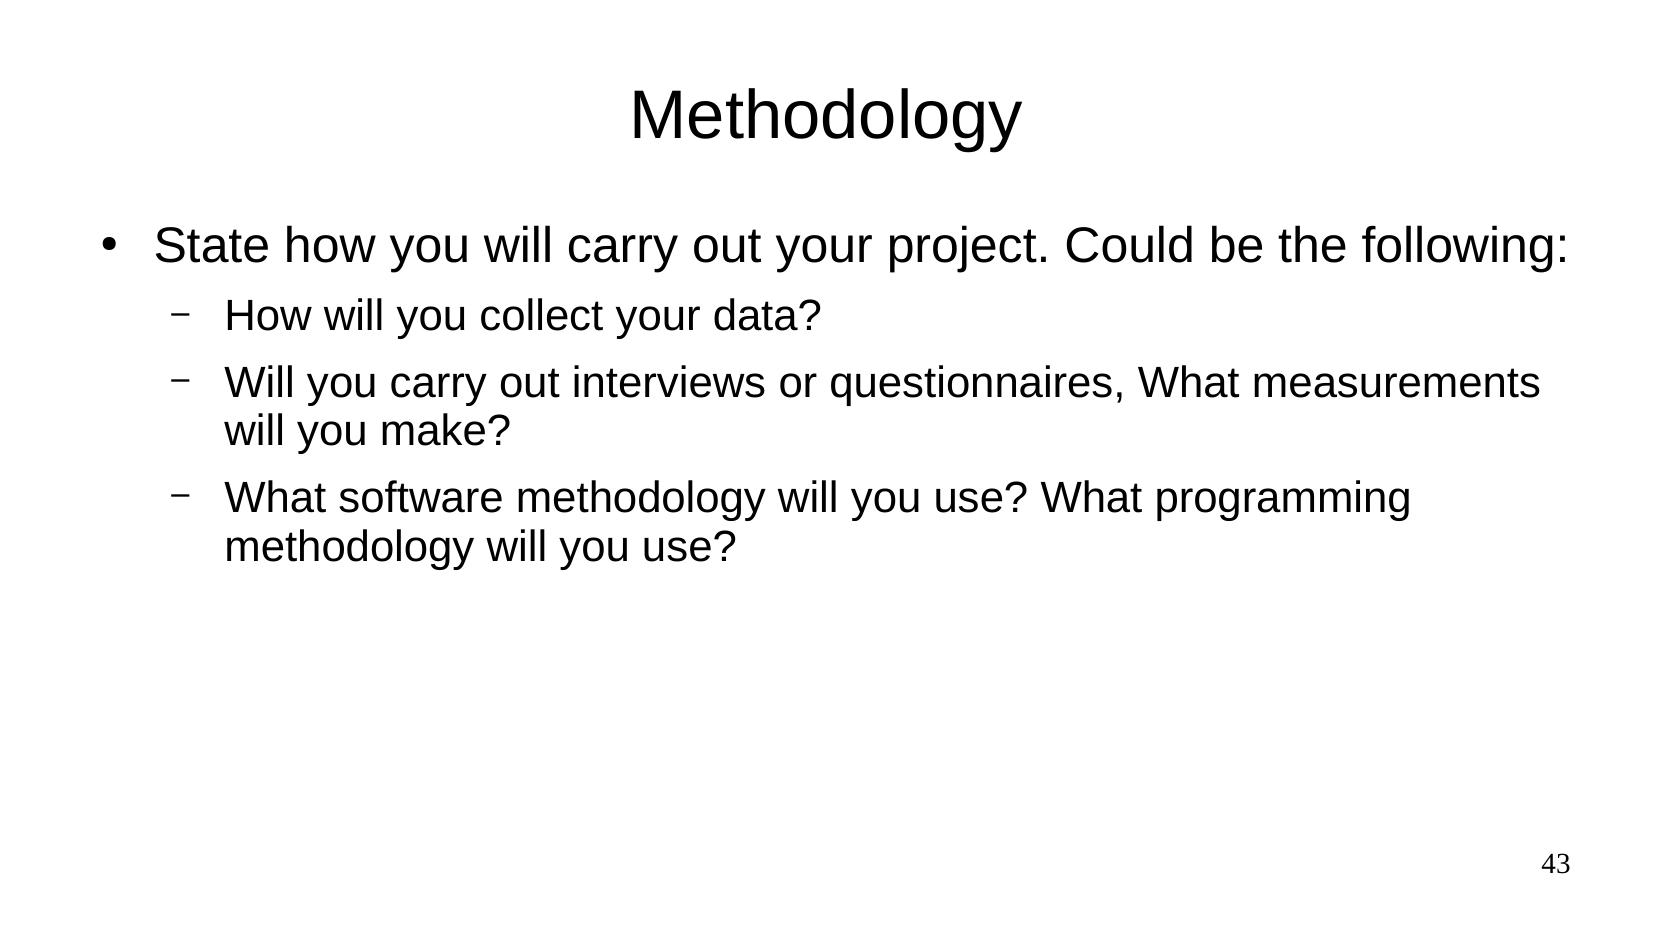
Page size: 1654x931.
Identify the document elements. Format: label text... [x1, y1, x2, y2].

list State how you will carry out your project. Could be the following: How will you collect your data? Will you carry out interviews or questionnaires, What measurements will you make? What software methodology will you use? What programming methodology will you use? [82, 217, 1571, 758]
title Methodology [82, 37, 1571, 193]
